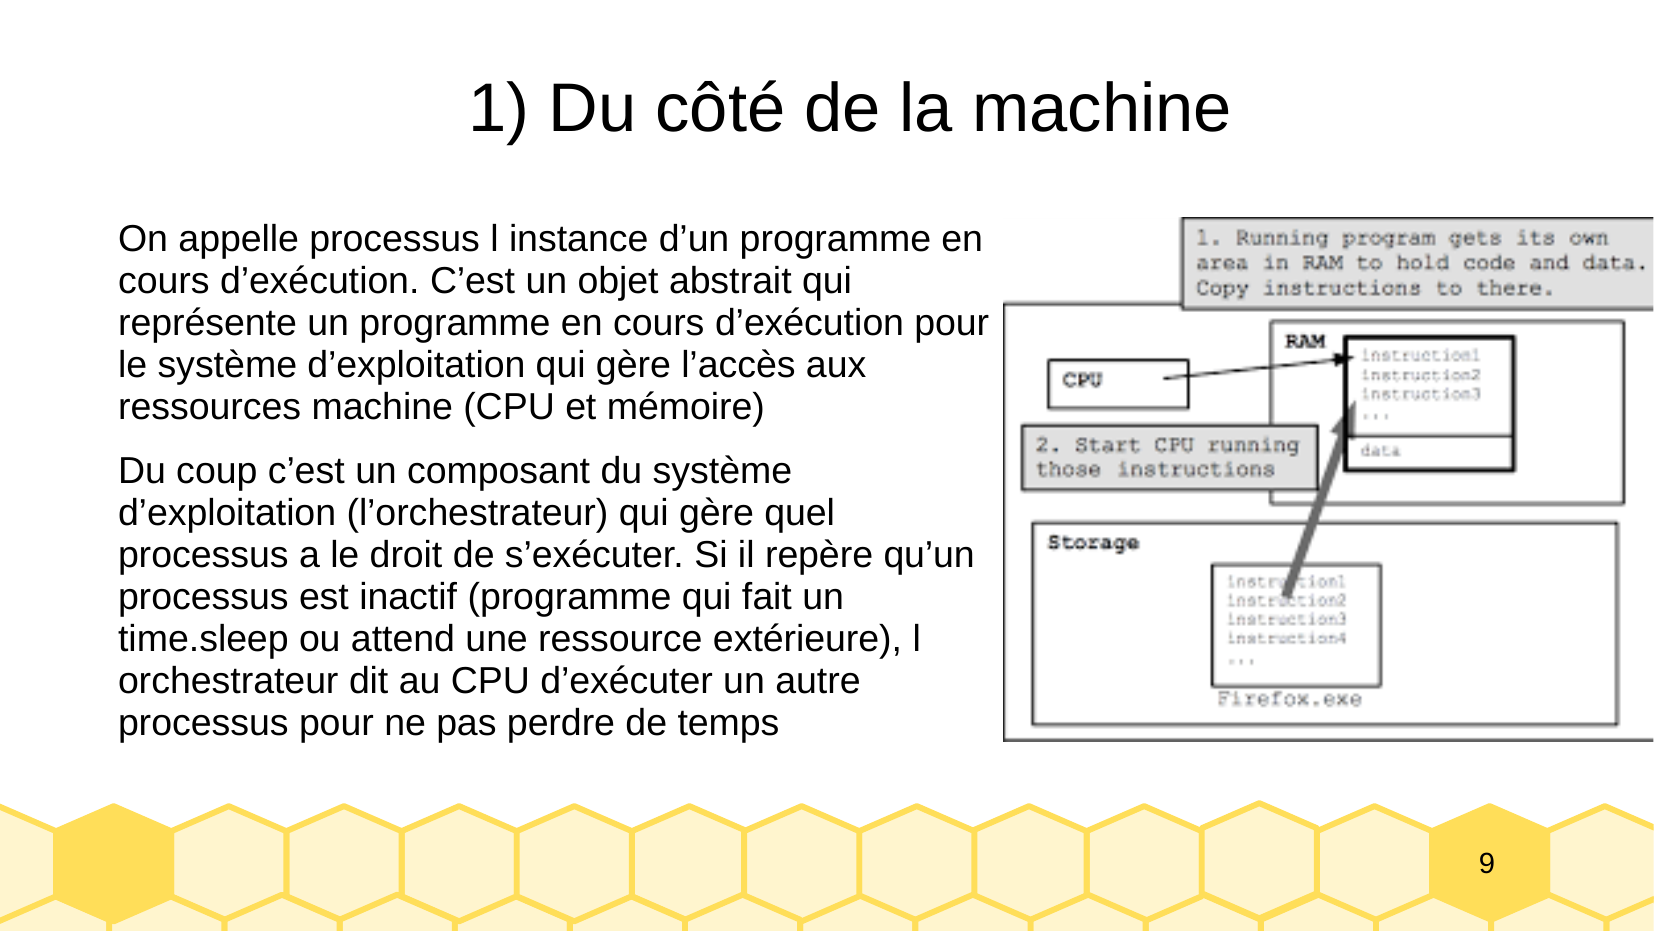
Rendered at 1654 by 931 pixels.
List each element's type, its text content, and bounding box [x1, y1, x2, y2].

picture [1003, 217, 1654, 742]
title 1) Du côté de la machine [106, 29, 1595, 185]
list On appelle processus l instance d’un programme en cours d’exécution. C’est un objet abstrait qui représente un programme en cours d’exécution pour le système d’exploitation qui gère l’accès aux ressources machine (CPU et mémoire) Du coup c’est un composant du système d’exploitation (l’orchestrateur) qui gère quel processus a le droit de s’exécuter. Si il repère qu’un processus est inactif (programme qui fait un time.sleep ou attend une ressource extérieure), l orchestrateur dit au CPU d’exécuter un autre processus pour ne pas perdre de temps [47, 217, 1004, 758]
